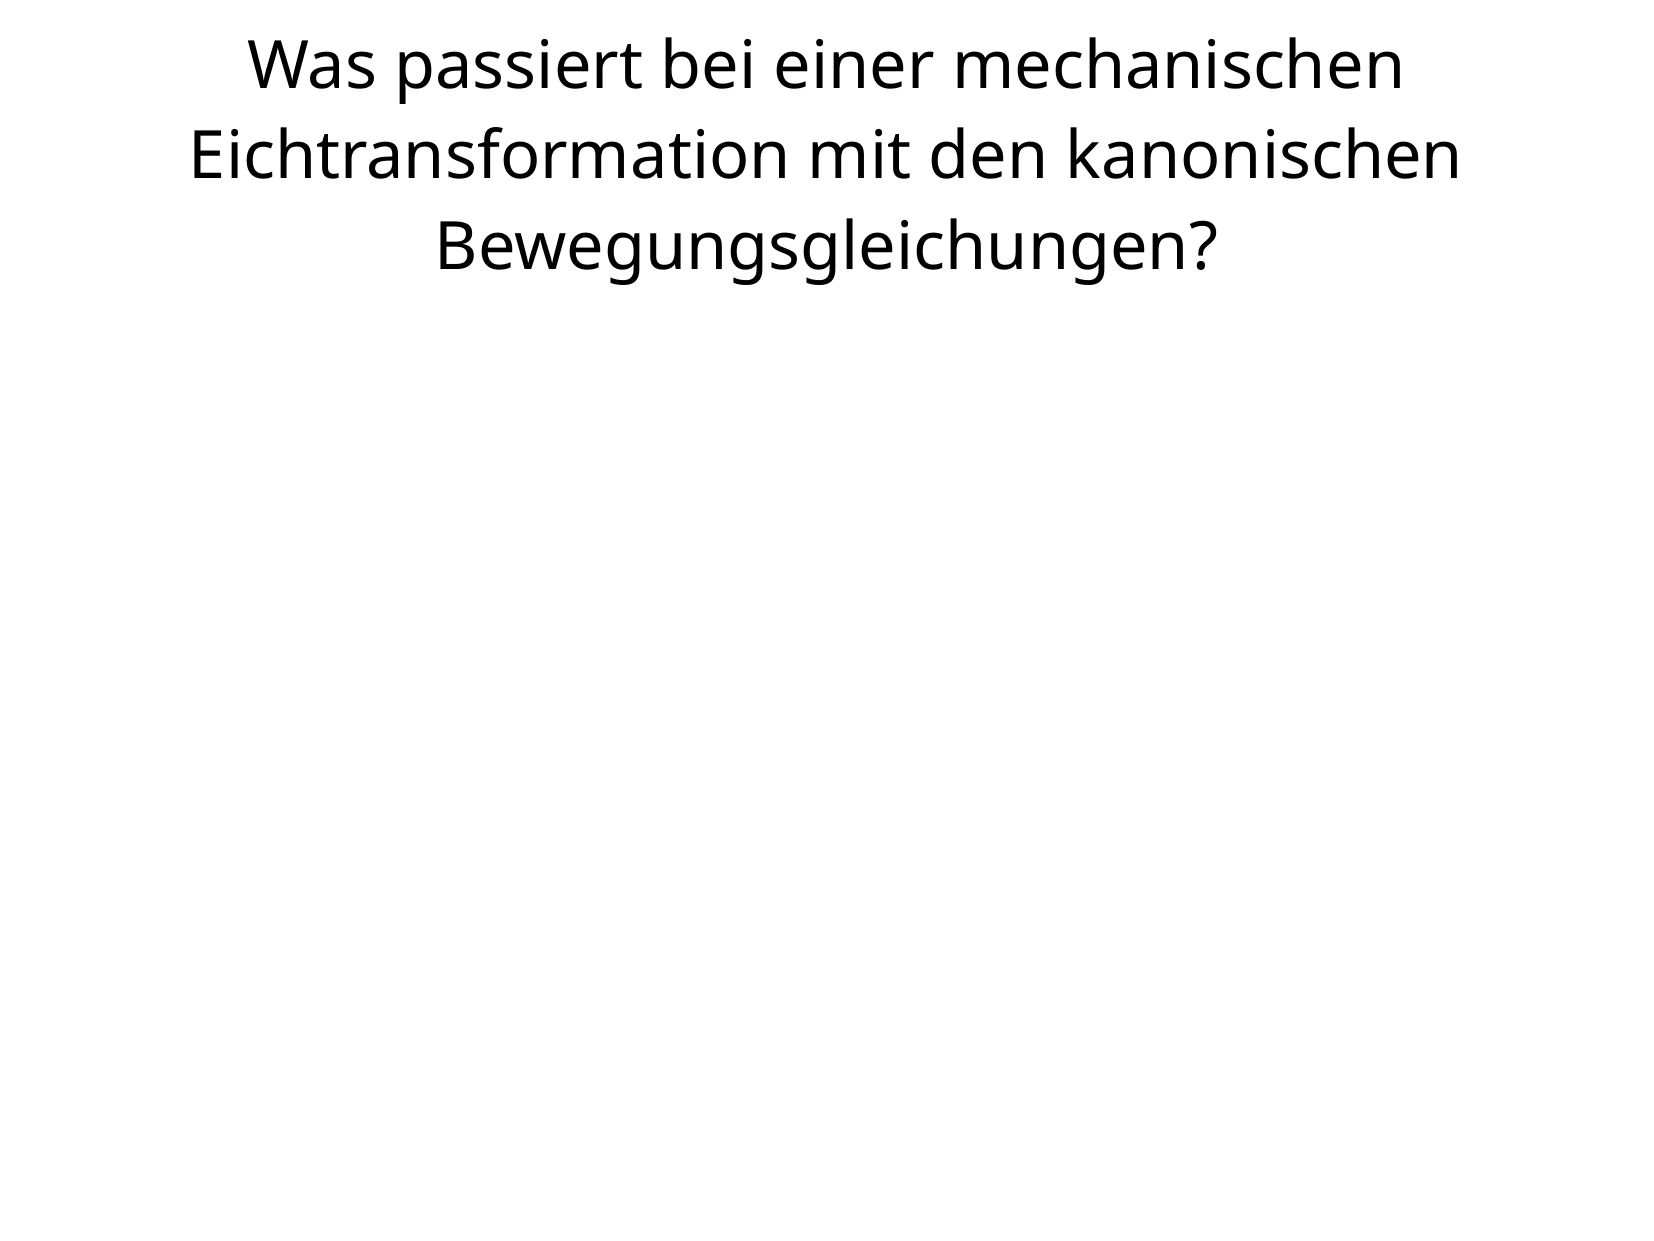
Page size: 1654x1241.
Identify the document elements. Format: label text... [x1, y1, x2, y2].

title Was passiert bei einer mechanischen Eichtransformation mit den kanonischen Bewegungsgleichungen? [82, 19, 1571, 287]
